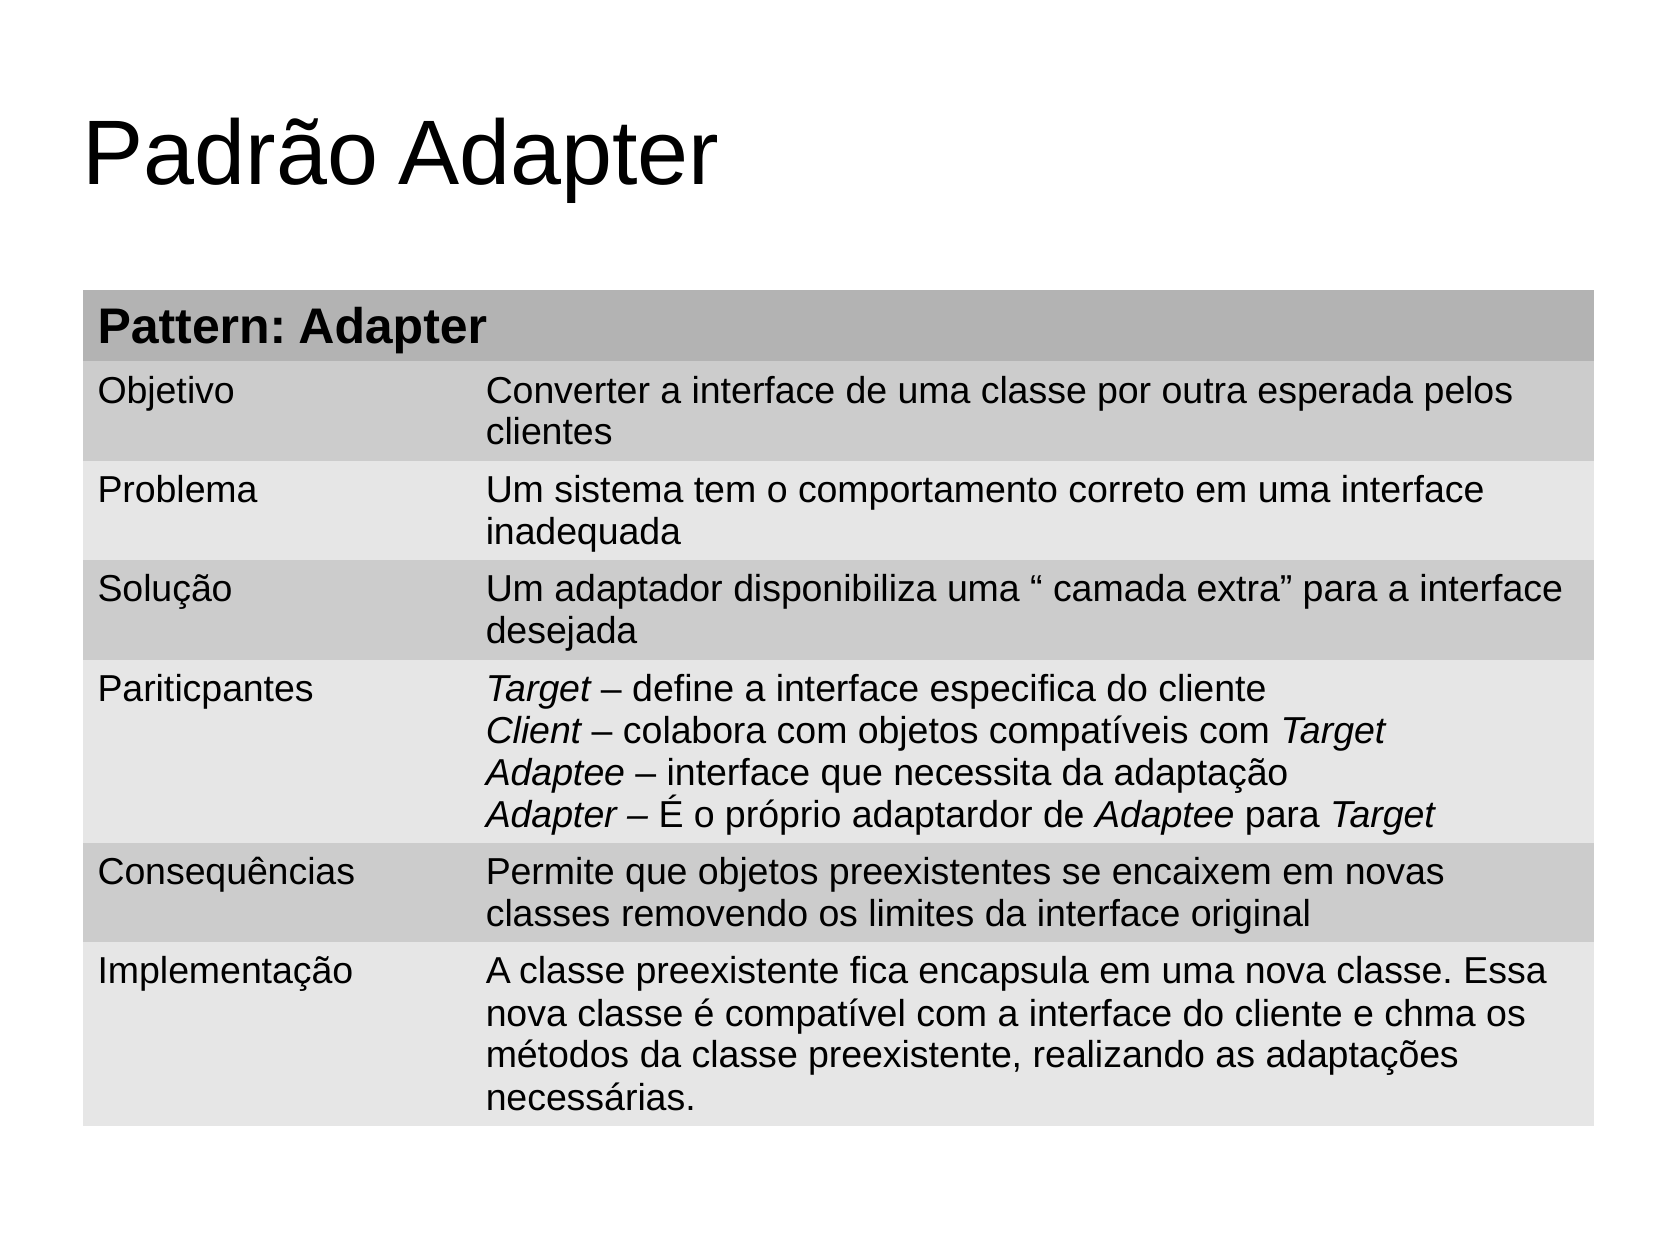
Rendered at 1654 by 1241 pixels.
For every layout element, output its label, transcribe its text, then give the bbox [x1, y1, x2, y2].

table_cell Problema [83, 461, 471, 560]
table_cell Permite que objetos preexistentes se encaixem em novas classes removendo os limites da interface original [471, 843, 1594, 942]
table_cell Consequências [83, 843, 471, 942]
table_cell Converter a interface de uma classe por outra esperada pelos clientes [471, 361, 1594, 461]
table_cell Um sistema tem o comportamento correto em uma interface inadequada [471, 461, 1594, 560]
table_header Pattern: Adapter [83, 290, 1594, 361]
table_cell Solução [83, 560, 471, 660]
table_cell Target – define a interface especifica do cliente Client – colabora com objetos compatíveis com Target Adaptee – interface que necessita da adaptação Adapter – É o próprio adaptardor de Adaptee para Target [471, 660, 1594, 843]
table_cell Implementação [83, 942, 471, 1126]
title Padrão Adapter [82, 49, 1571, 257]
table_cell Pariticpantes [83, 660, 471, 843]
table_cell Um adaptador disponibiliza uma “ camada extra” para a interface desejada [471, 560, 1594, 660]
table_cell A classe preexistente fica encapsula em uma nova classe. Essa nova classe é compatível com a interface do cliente e chma os métodos da classe preexistente, realizando as adaptações necessárias. [471, 942, 1594, 1126]
table_cell Objetivo [83, 361, 471, 461]
